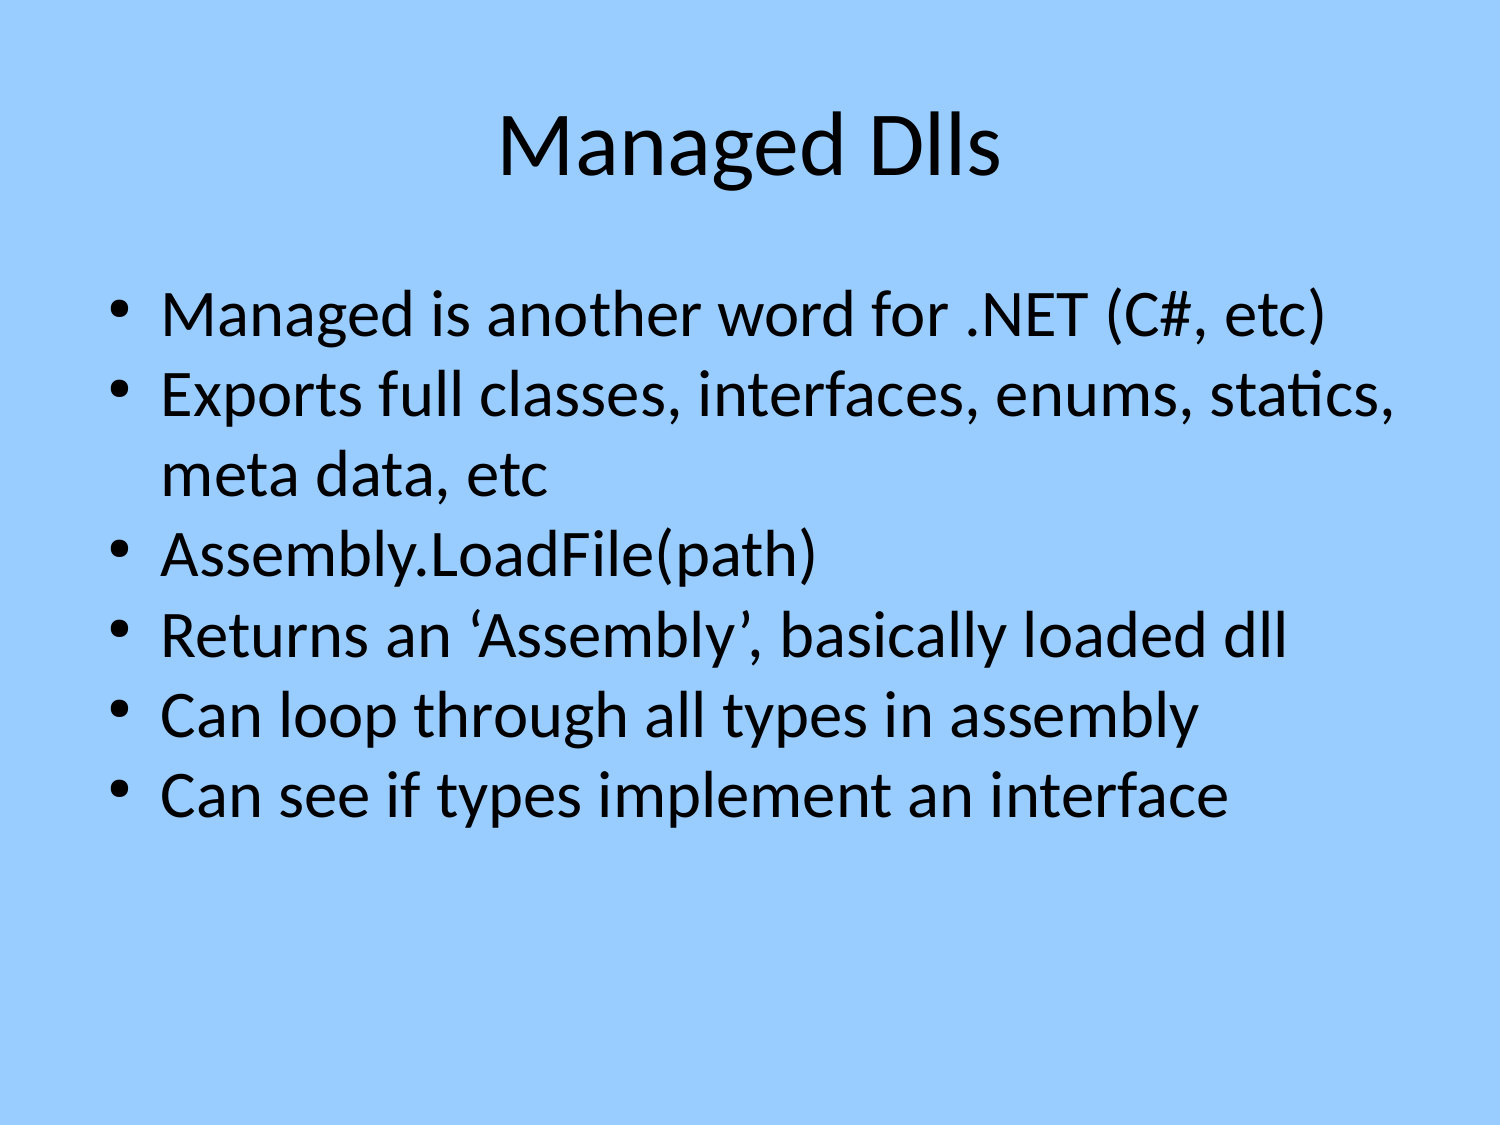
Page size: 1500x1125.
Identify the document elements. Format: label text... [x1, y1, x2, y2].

list Managed is another word for .NET (C#, etc) Exports full classes, interfaces, enums, statics, meta data, etc Assembly.LoadFile(path) Returns an ‘Assembly’, basically loaded dll Can loop through all types in assembly Can see if types implement an interface [75, 262, 1425, 1005]
title Managed Dlls [75, 45, 1425, 233]
